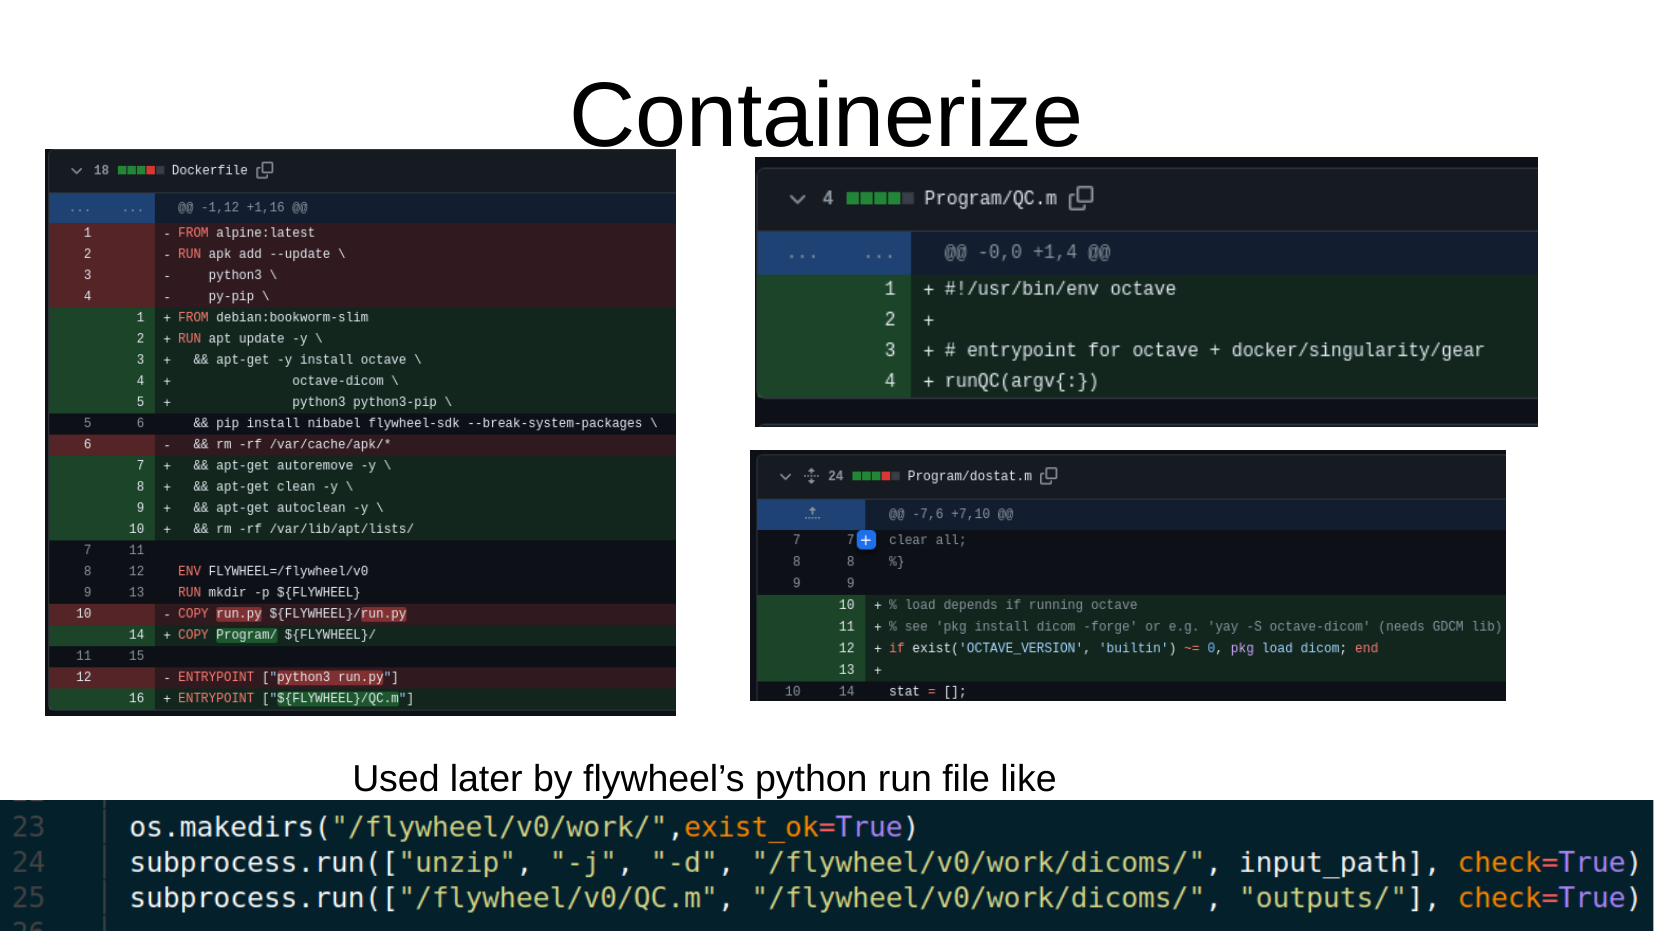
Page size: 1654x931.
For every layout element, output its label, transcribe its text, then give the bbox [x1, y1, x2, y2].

picture [45, 149, 676, 716]
title Containerize [82, 37, 1571, 193]
picture [0, 800, 1654, 931]
picture [750, 450, 1506, 701]
text_box Used later by flywheel’s python run file like [337, 750, 1074, 807]
picture [755, 157, 1538, 427]
